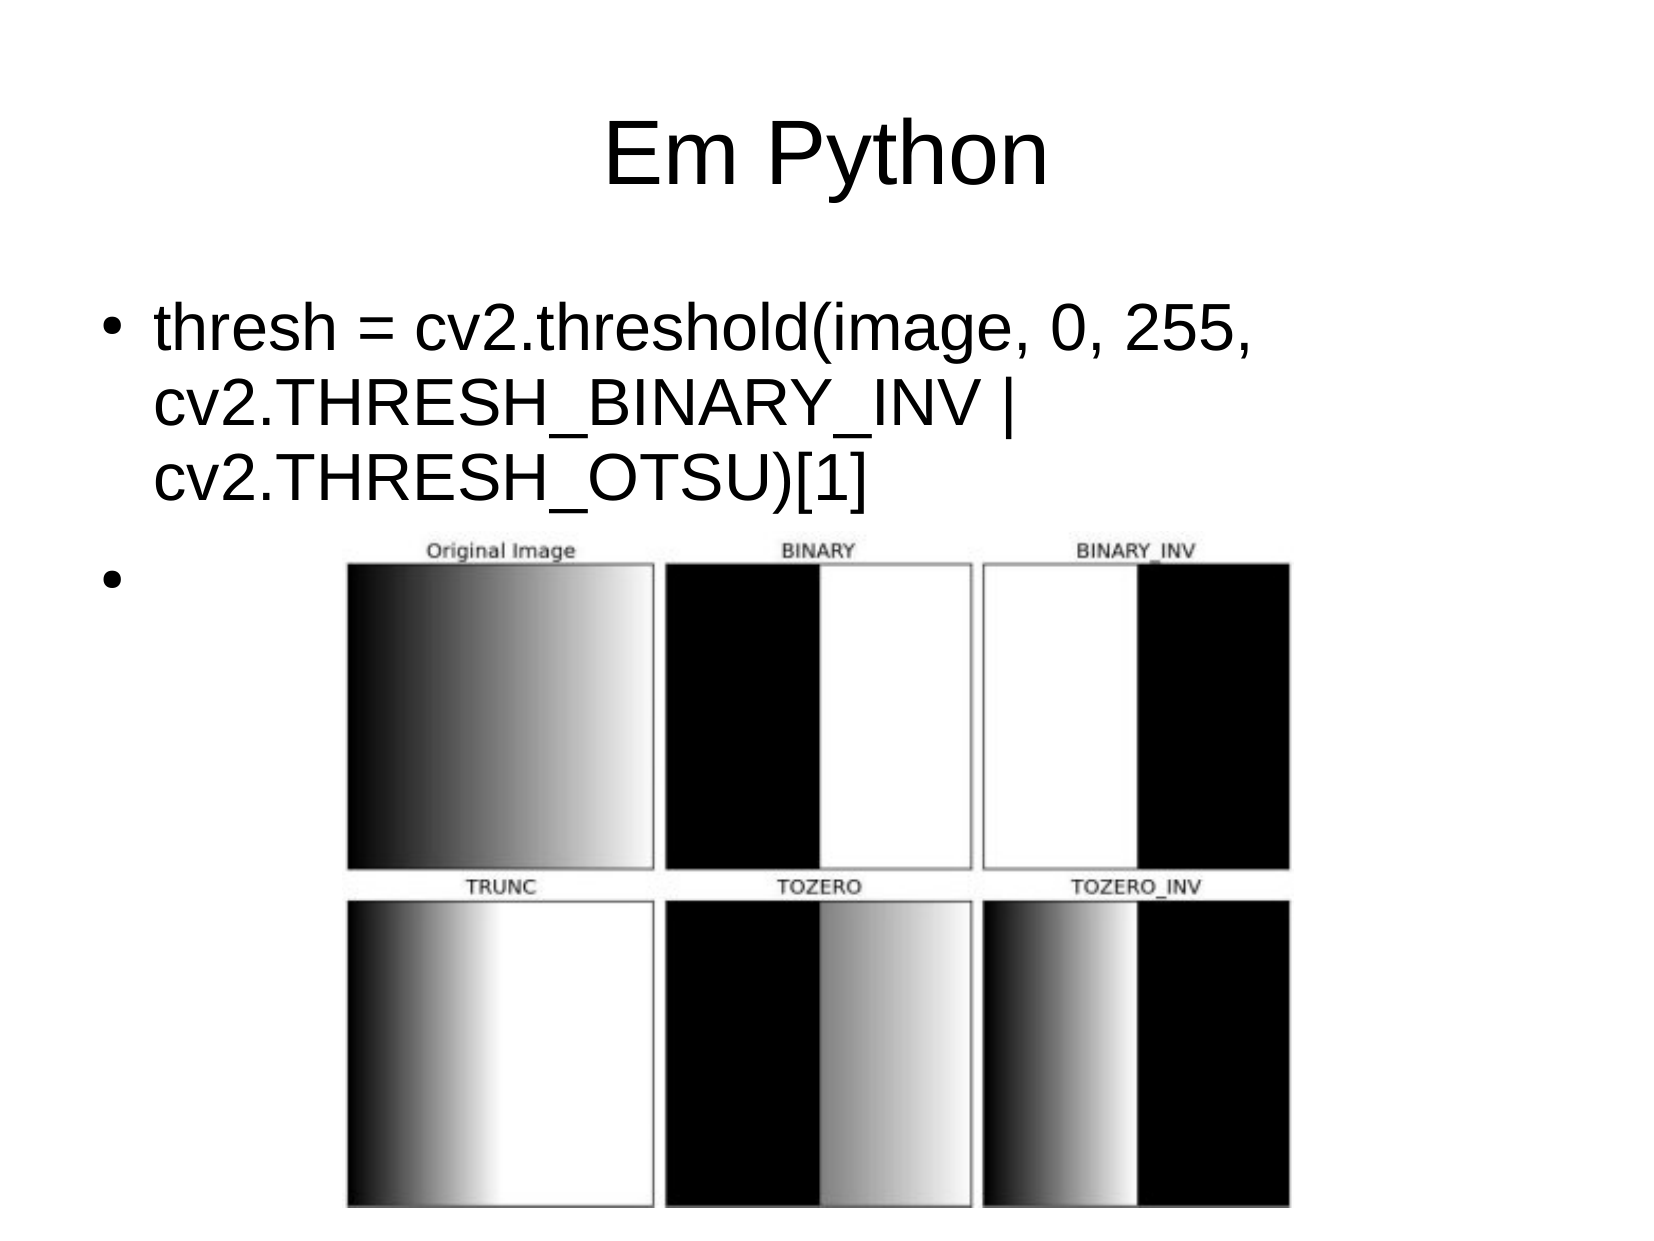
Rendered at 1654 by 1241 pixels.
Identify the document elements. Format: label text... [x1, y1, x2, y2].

picture [342, 531, 1294, 1208]
list thresh = cv2.threshold(image, 0, 255, cv2.THRESH_BINARY_INV | cv2.THRESH_OTSU)[1] [82, 290, 1571, 1010]
title Em Python [82, 49, 1571, 257]
